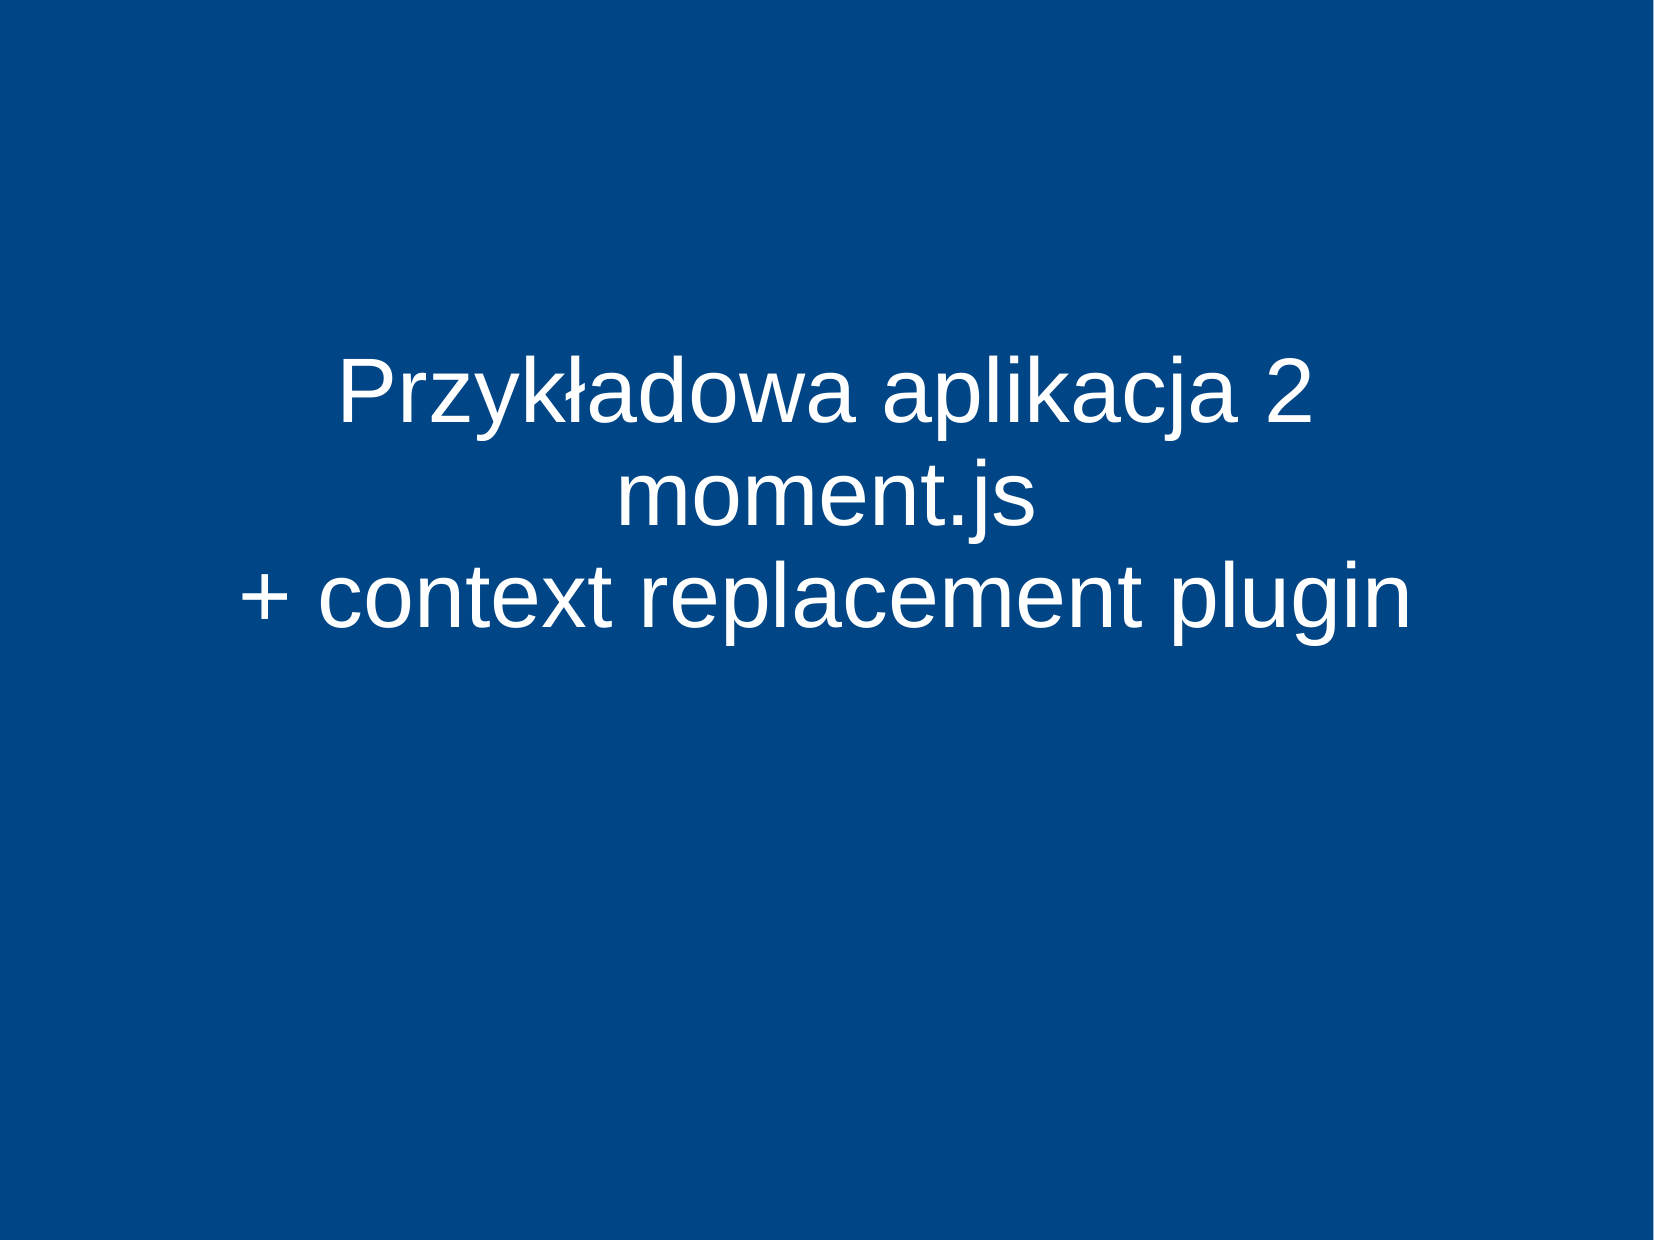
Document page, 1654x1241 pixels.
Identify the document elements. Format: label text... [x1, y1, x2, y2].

title Przykładowa aplikacja 2 moment.js + context replacement plugin [82, 339, 1571, 648]
